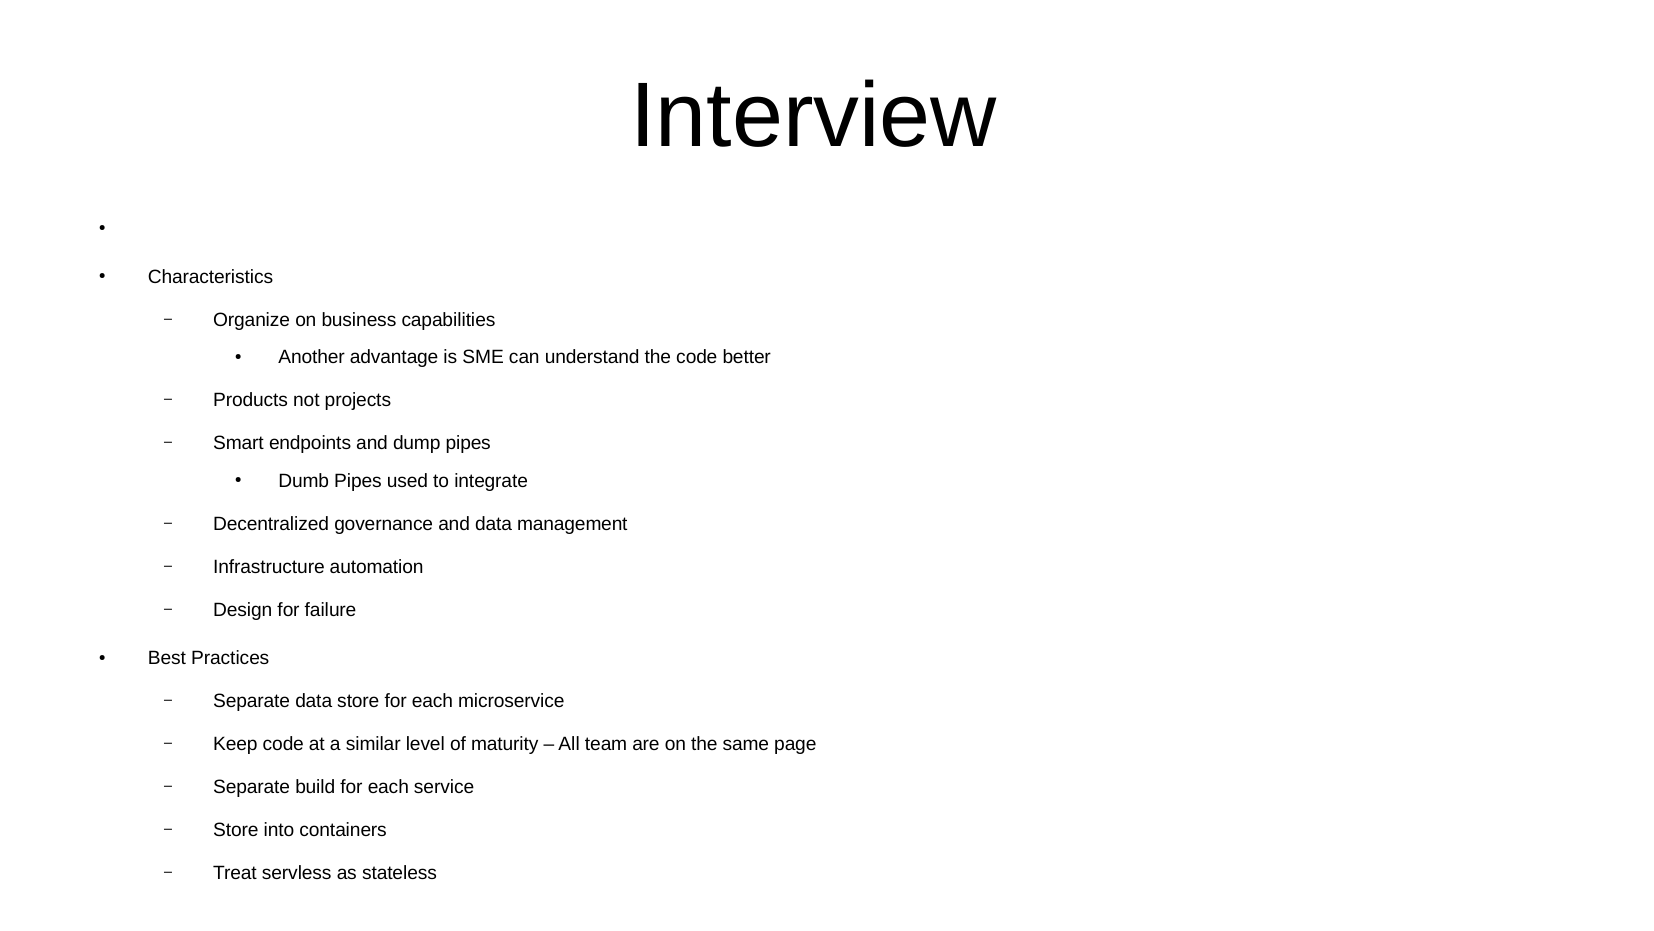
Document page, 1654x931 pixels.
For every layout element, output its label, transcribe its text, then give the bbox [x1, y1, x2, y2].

title Interview [82, 37, 1571, 193]
list Characteristics Organize on business capabilities Another advantage is SME can understand the code better Products not projects Smart endpoints and dump pipes Dumb Pipes used to integrate Decentralized governance and data management Infrastructure automation Design for failure Best Practices Separate data store for each microservice Keep code at a similar level of maturity – All team are on the same page Separate build for each service Store into containers Treat servless as stateless [82, 217, 1636, 886]
